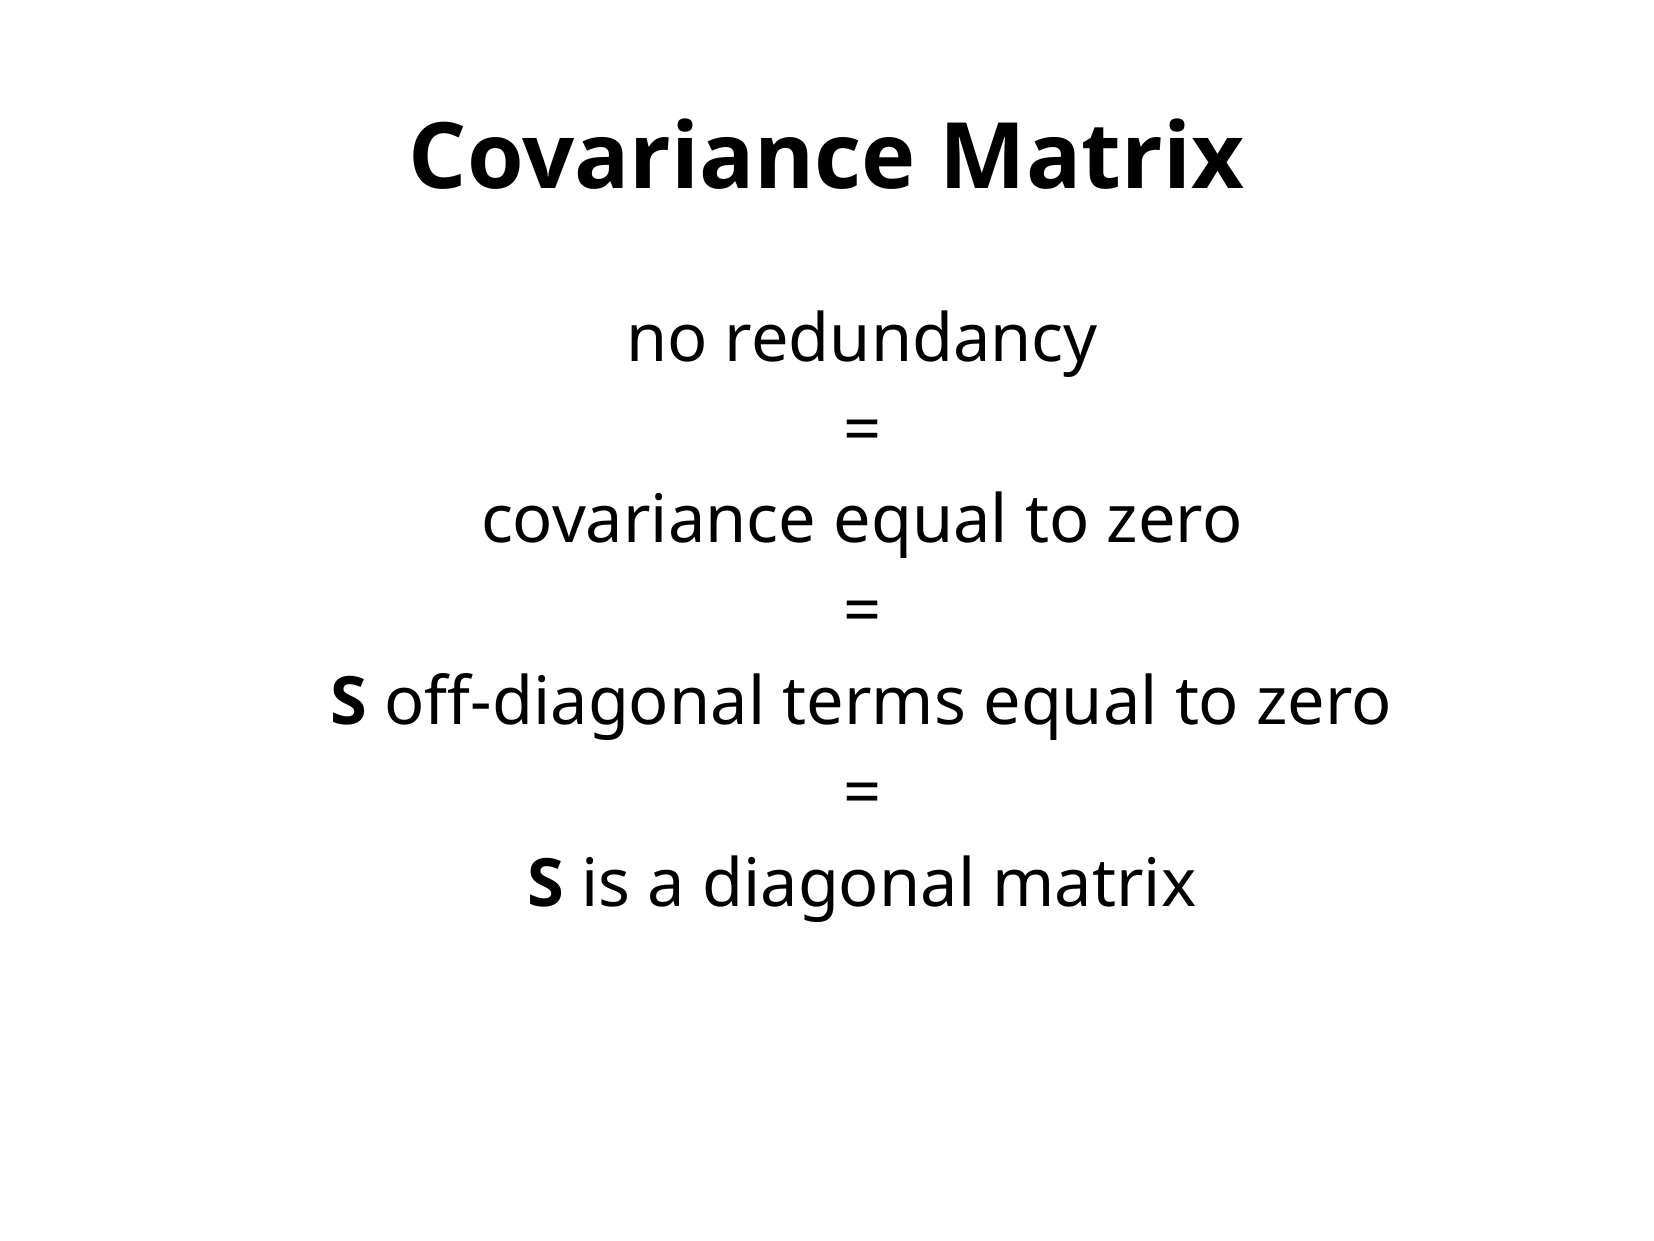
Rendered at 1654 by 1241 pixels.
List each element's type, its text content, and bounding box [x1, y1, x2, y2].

title Covariance Matrix [82, 49, 1571, 257]
list no redundancy = covariance equal to zero = S off-diagonal terms equal to zero = S is a diagonal matrix [82, 290, 1571, 1126]
